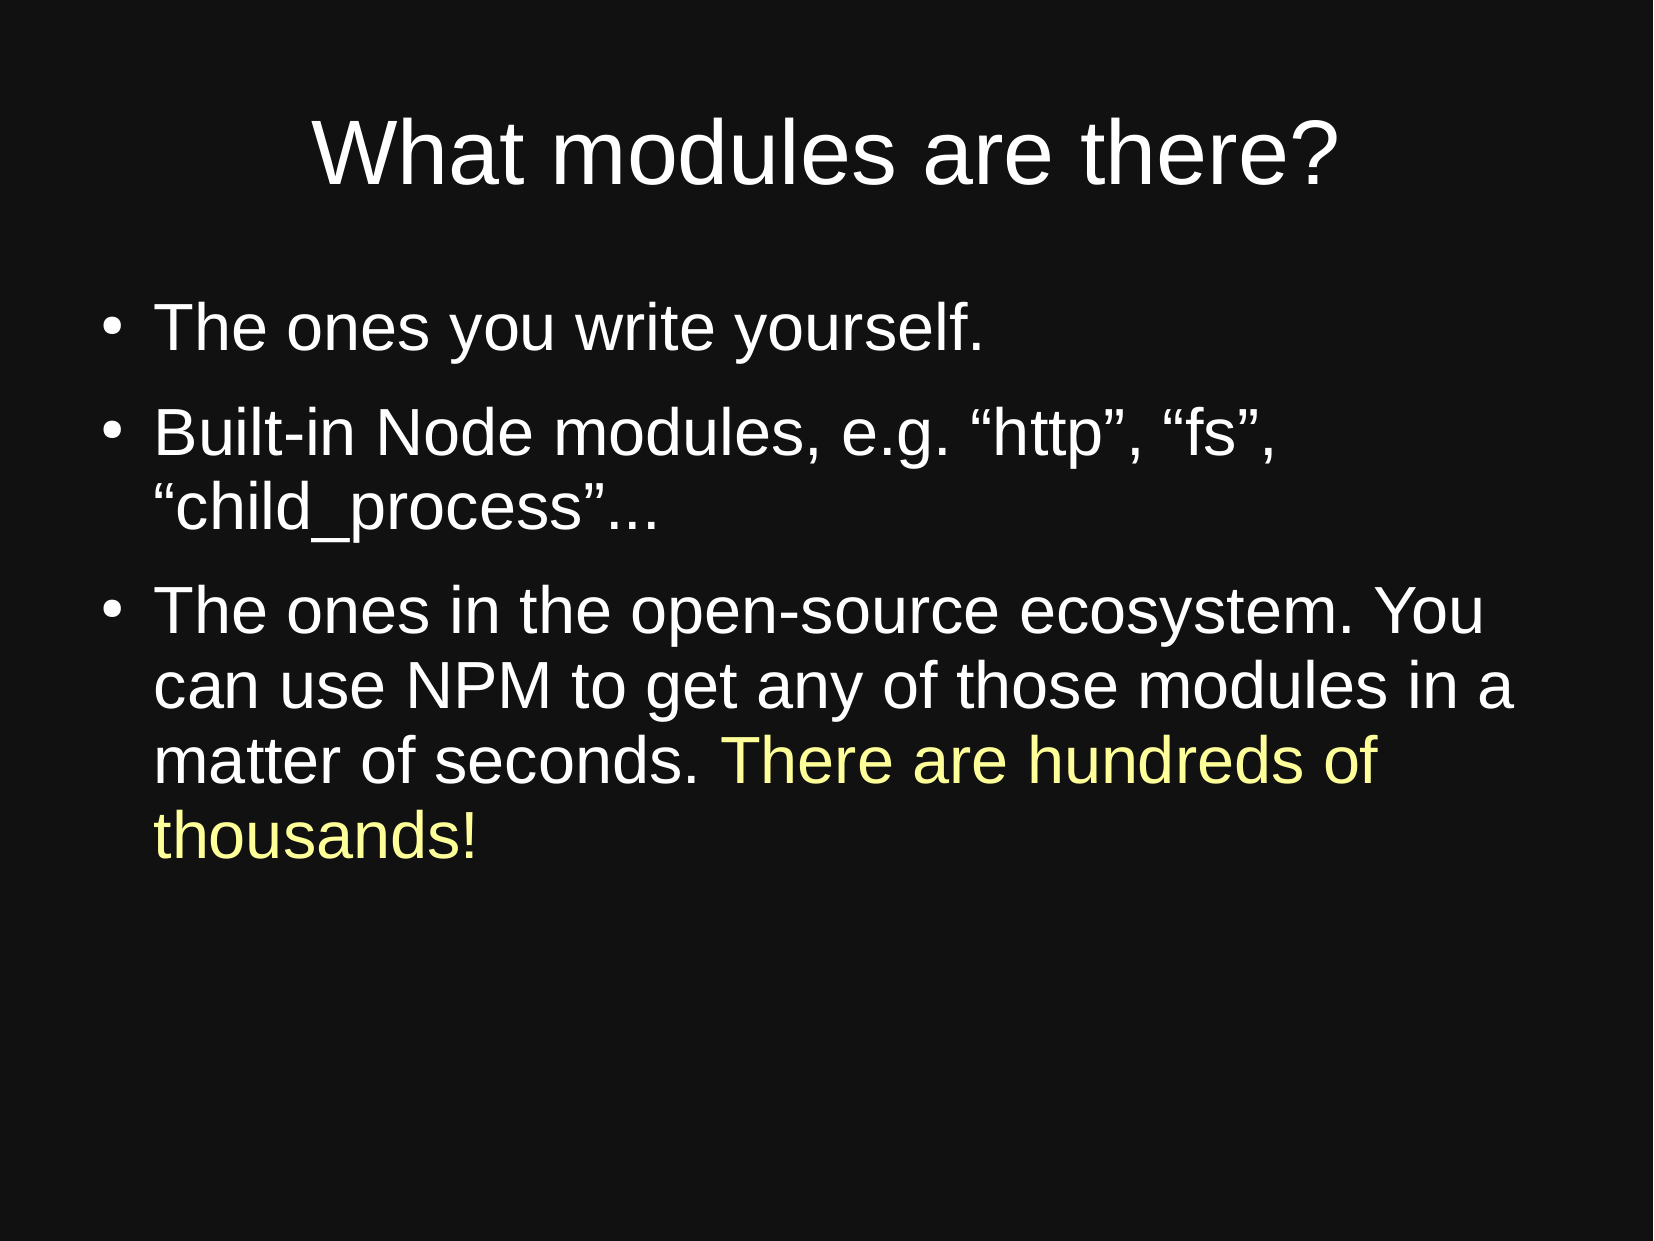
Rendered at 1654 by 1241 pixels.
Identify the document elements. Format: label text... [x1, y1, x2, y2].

list The ones you write yourself. Built-in Node modules, e.g. “http”, “fs”, “child_process”... The ones in the open-source ecosystem. You can use NPM to get any of those modules in a matter of seconds. There are hundreds of thousands! [82, 290, 1571, 1010]
title What modules are there? [82, 49, 1571, 257]
